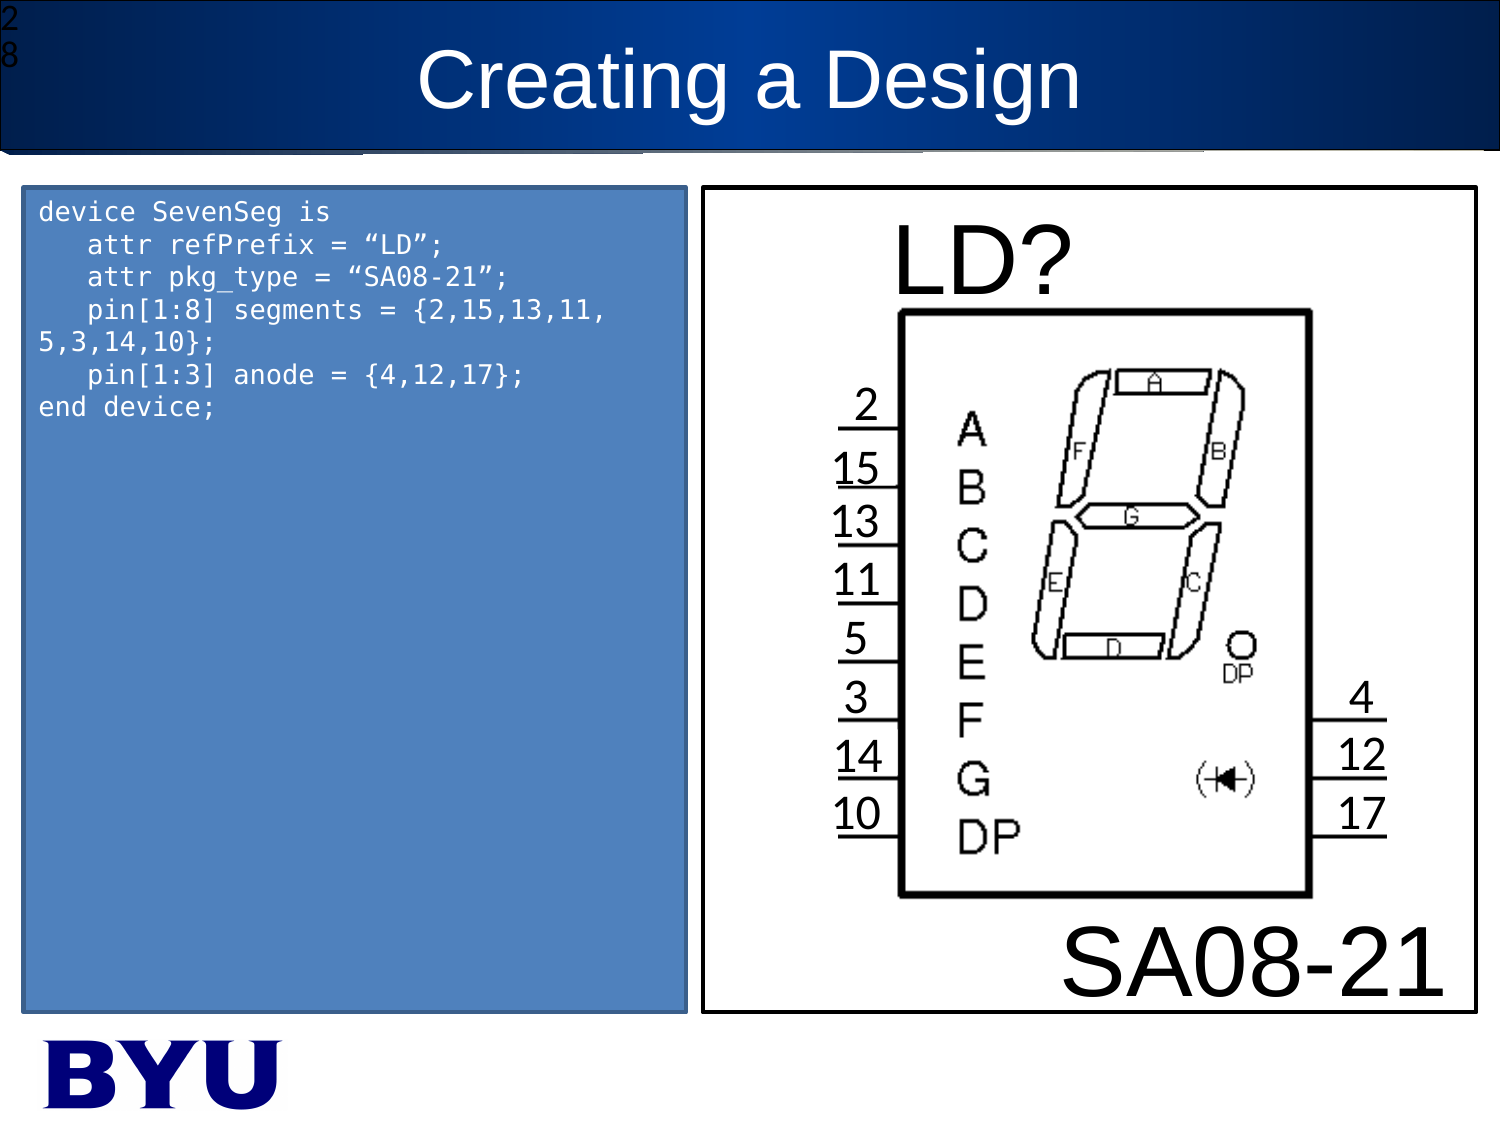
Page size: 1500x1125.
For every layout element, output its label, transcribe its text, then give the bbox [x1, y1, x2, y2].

text_box 13 [813, 494, 895, 540]
text_box 11 [815, 552, 896, 598]
picture [37, 1039, 288, 1111]
text_box 3 [815, 670, 896, 716]
title Creating a Design [75, 0, 1425, 150]
text_box [1090, 187, 1477, 1013]
picture [838, 293, 1387, 907]
text_box 2 [837, 375, 895, 425]
text_box 5 [815, 611, 896, 657]
text_box [702, 187, 1044, 1013]
text_box 4 [1316, 670, 1406, 716]
text_box 15 [814, 442, 896, 486]
text_box SA08-21 [1044, 888, 1464, 1024]
text_box 14 [817, 729, 898, 776]
text_box 12 [1316, 727, 1406, 774]
text_box 10 [815, 786, 896, 833]
text_box device SevenSeg is attr refPrefix = “LD”; attr pkg_type = “SA08-21”; pin[1:8] segments = {2,15,13,11, 5,3,14,10}; pin[1:3] anode = {4,12,17}; end device; [23, 187, 686, 1013]
text_box 17 [1316, 786, 1406, 833]
text_box LD? [876, 187, 1090, 323]
